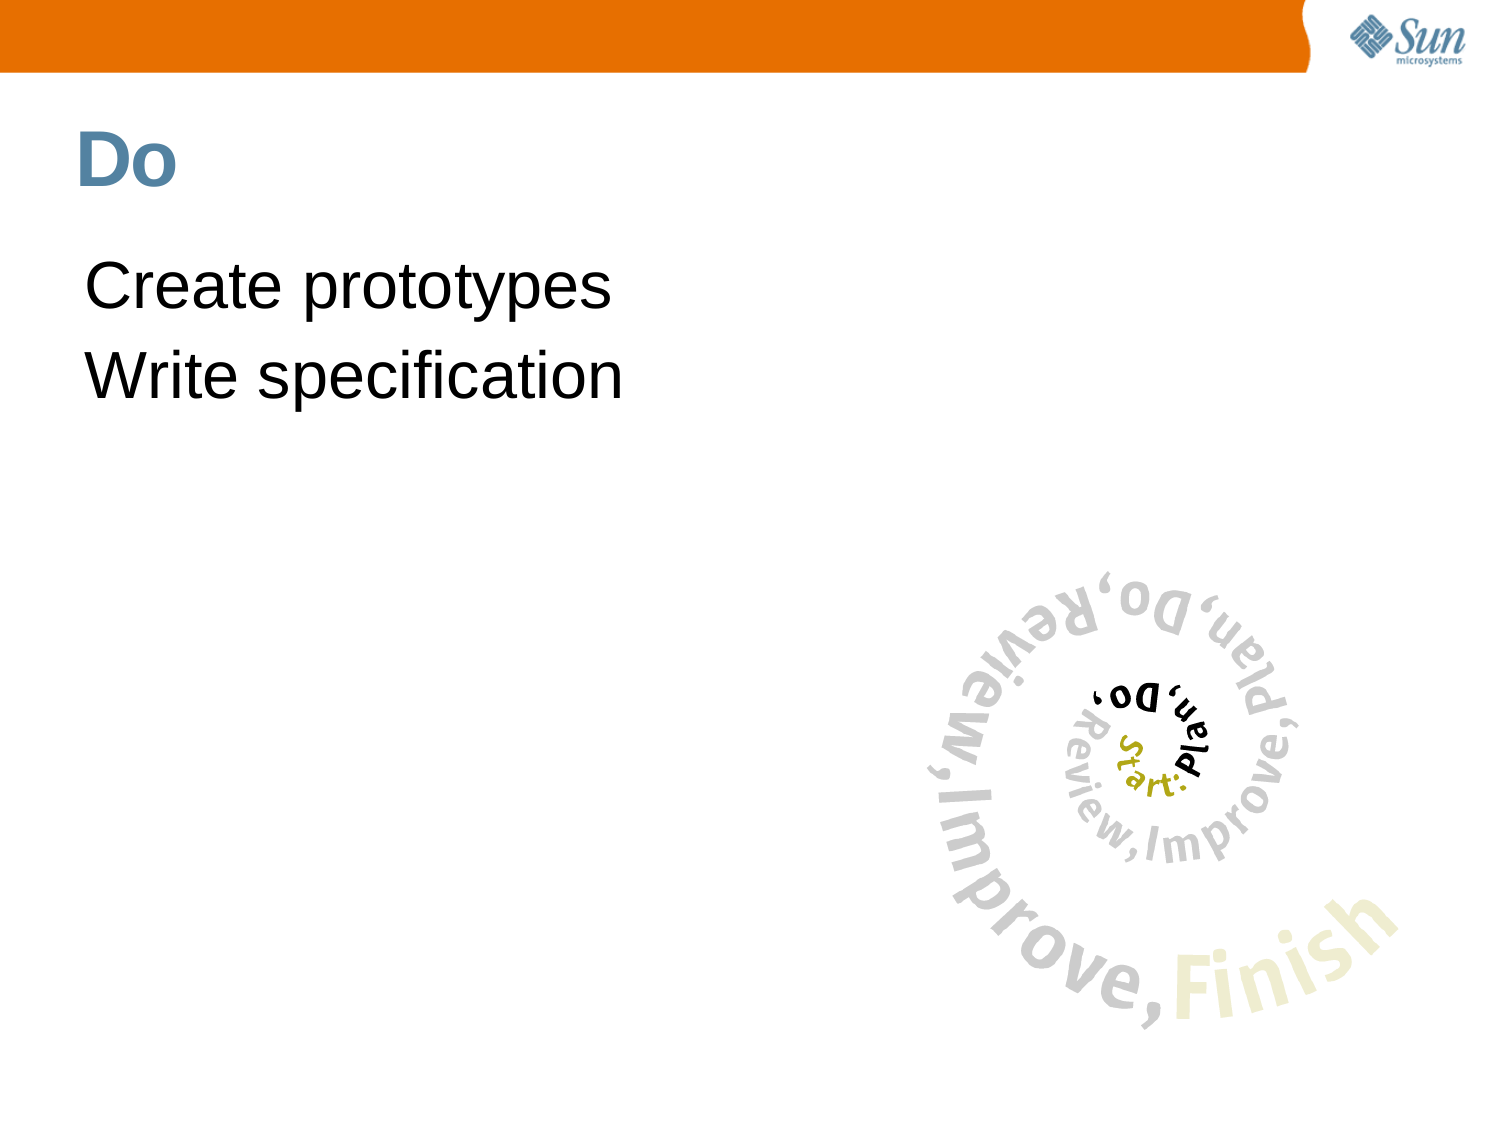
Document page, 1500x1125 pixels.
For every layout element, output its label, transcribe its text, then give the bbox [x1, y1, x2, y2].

text_box [915, 546, 1418, 1049]
picture [0, 0, 1500, 75]
list Create prototypes Write specification [64, 257, 1402, 1017]
picture [844, 487, 1491, 1112]
title Do [75, 122, 1438, 228]
